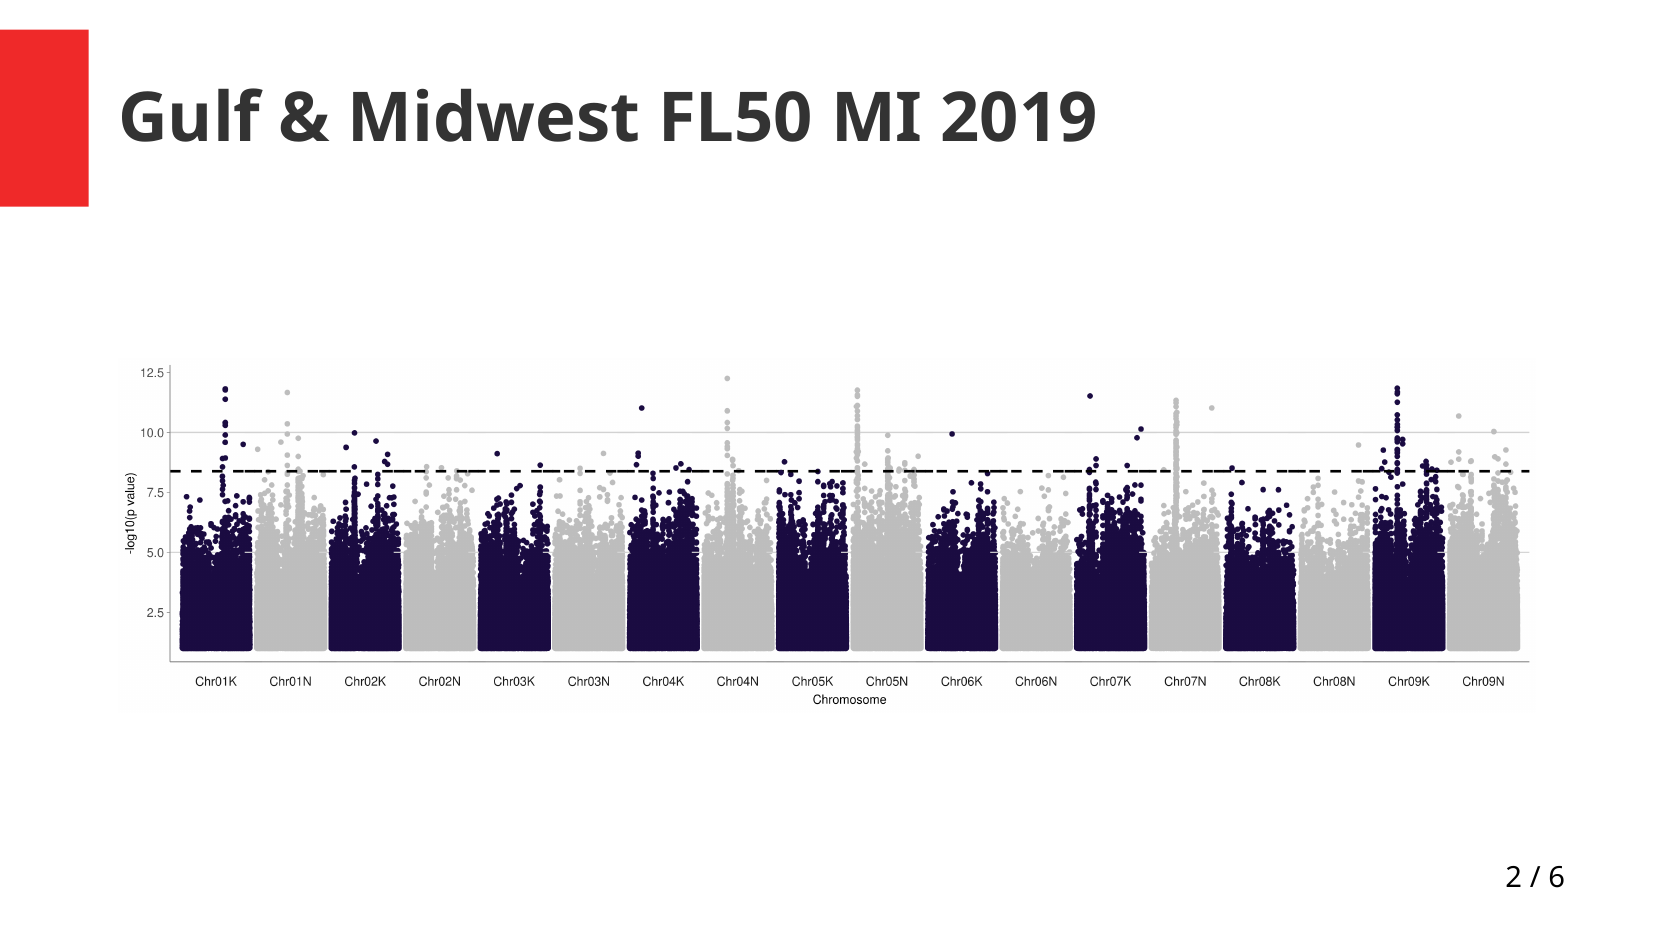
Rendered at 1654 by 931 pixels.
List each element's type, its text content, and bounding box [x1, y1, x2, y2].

picture [118, 358, 1536, 713]
title Gulf & Midwest FL50 MI 2019 [118, 37, 1571, 193]
